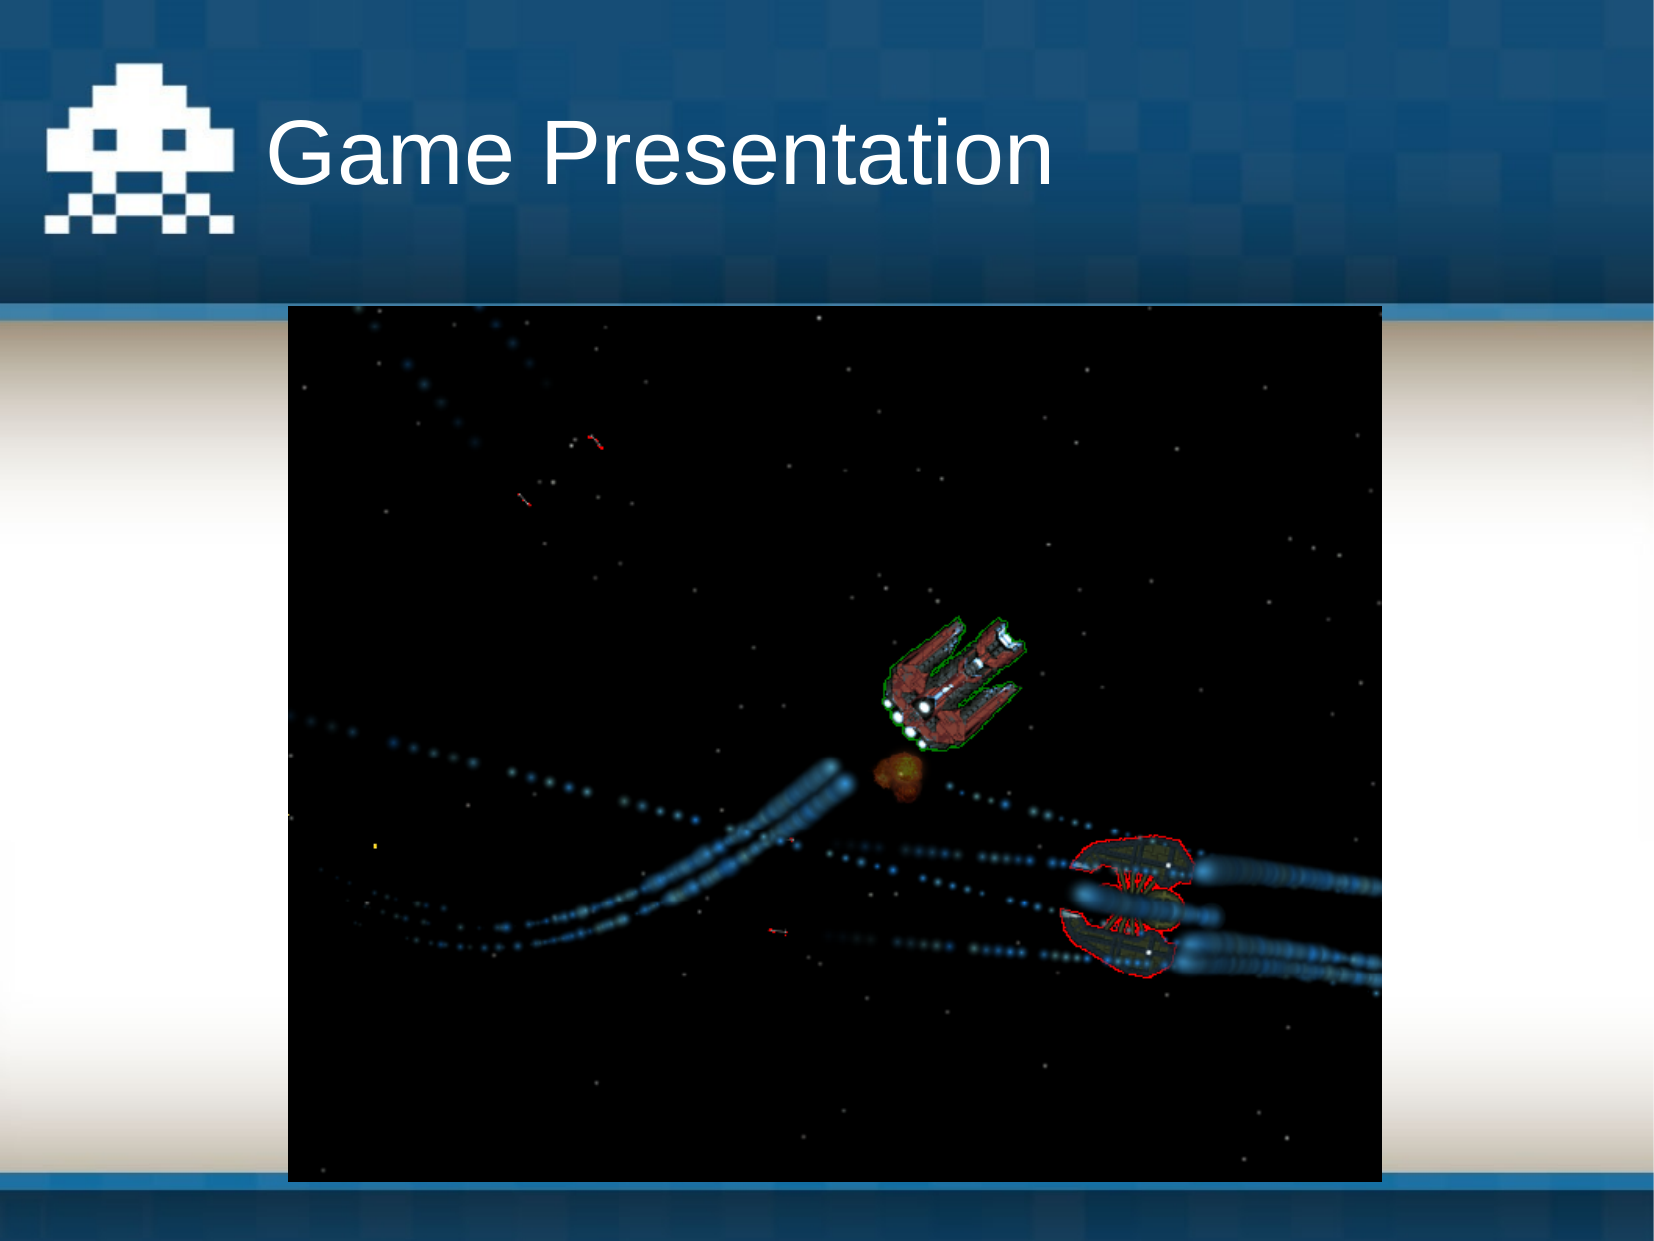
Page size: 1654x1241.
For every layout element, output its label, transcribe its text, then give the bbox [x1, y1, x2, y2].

picture [0, 0, 1654, 1241]
title Game Presentation [265, 49, 1571, 257]
